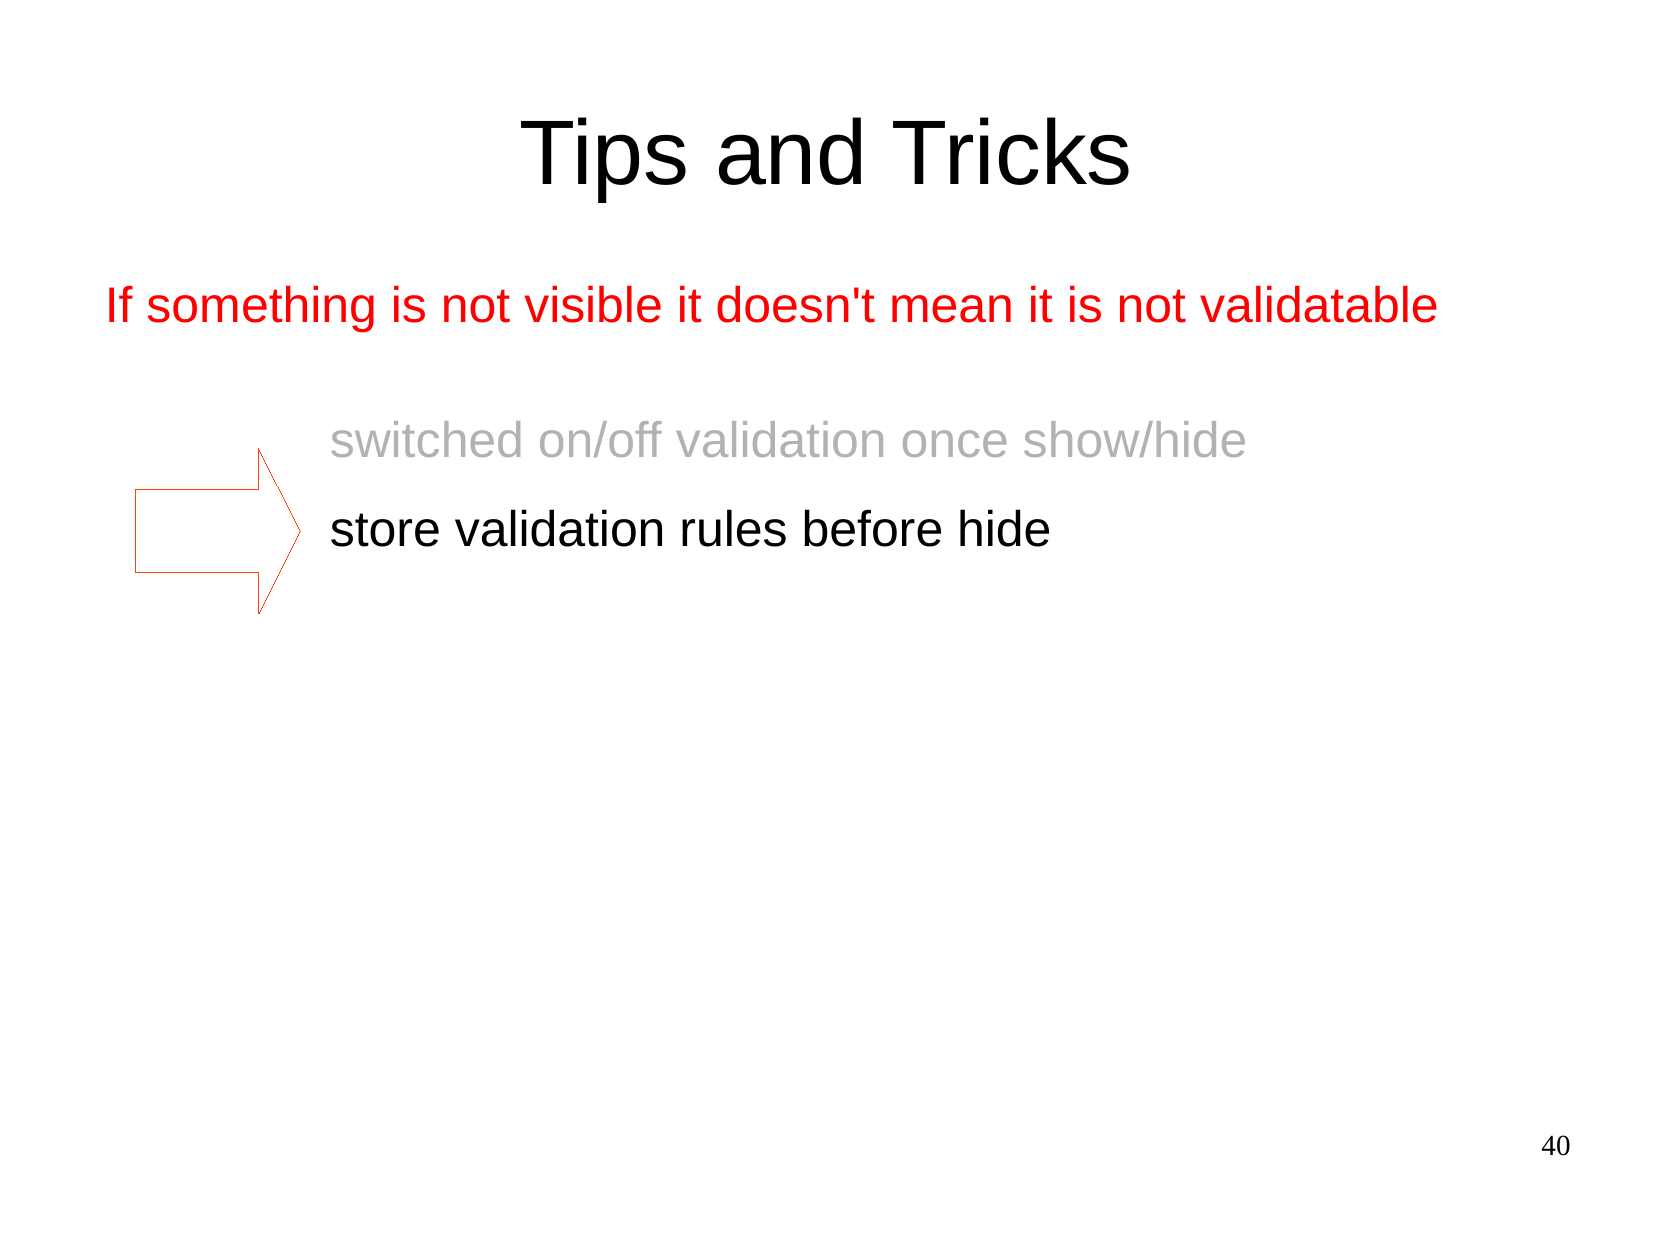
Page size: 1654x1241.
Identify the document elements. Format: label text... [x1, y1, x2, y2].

text_box switched on/off validation once show/hide [315, 405, 1263, 477]
text_box If something is not visible it doesn't mean it is not validatable [90, 270, 1576, 342]
title Tips and Tricks [82, 49, 1571, 257]
text_box store validation rules before hide [315, 493, 1067, 565]
